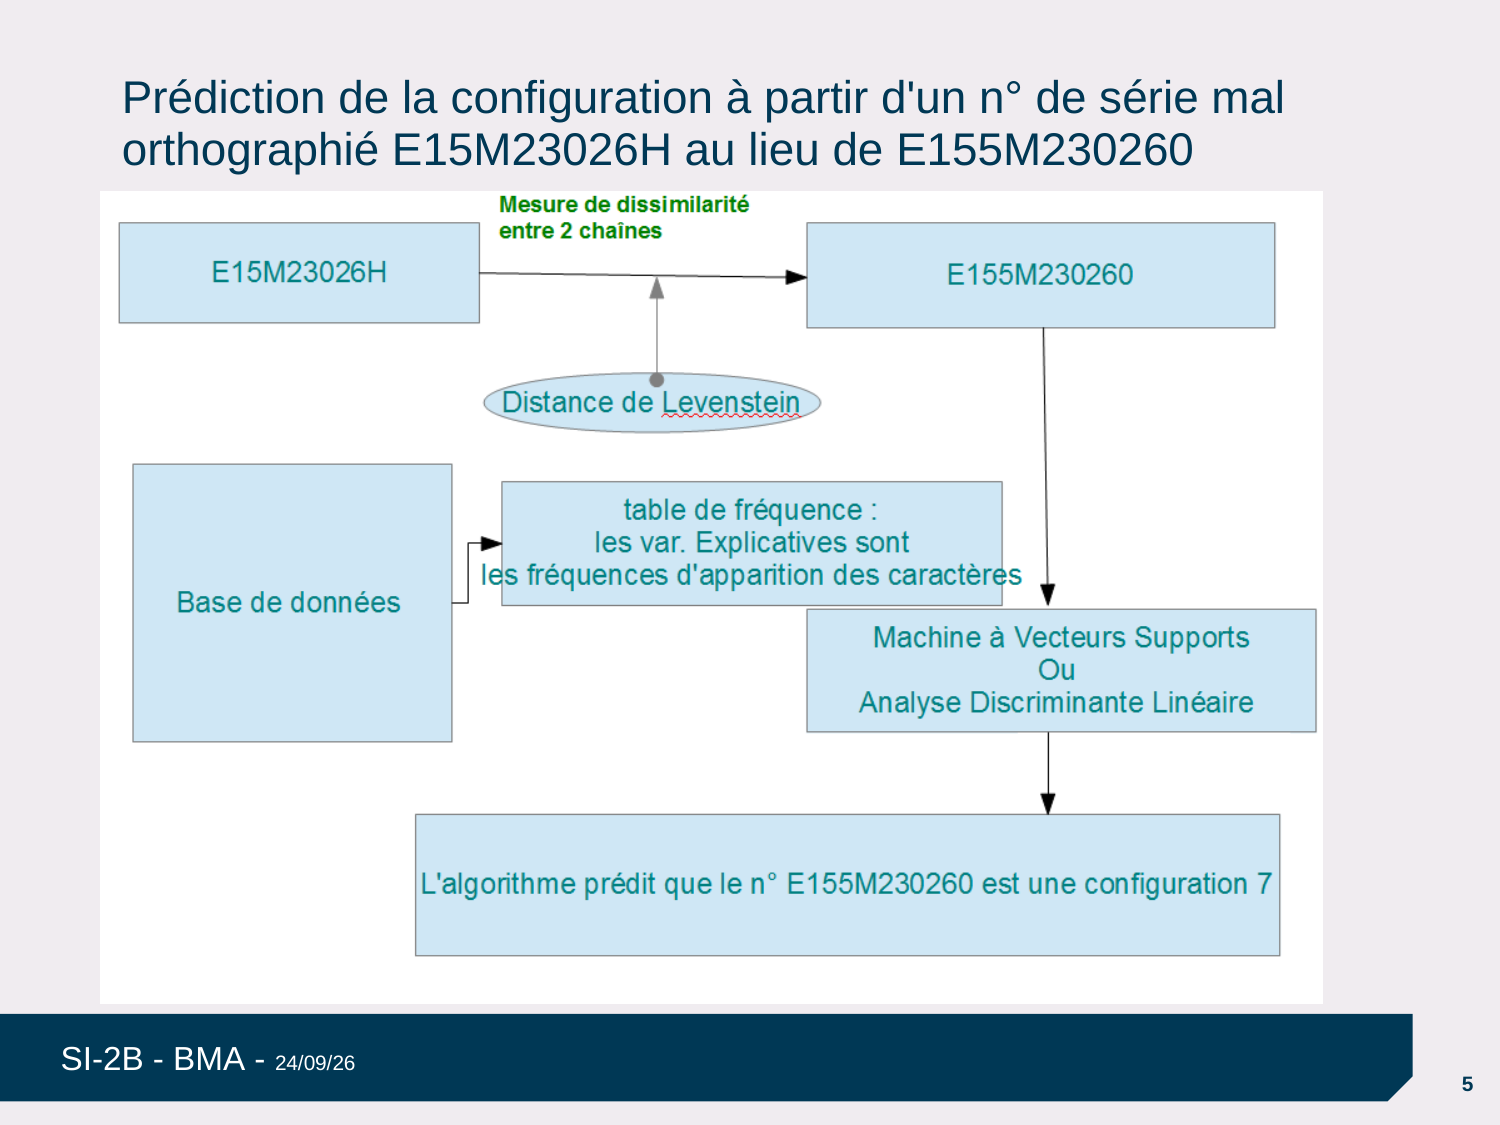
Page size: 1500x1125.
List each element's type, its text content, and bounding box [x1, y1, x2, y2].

picture [100, 191, 1323, 1004]
title Prédiction de la configuration à partir d'un n° de série mal orthographié E15M23026H au lieu de E155M230260 [121, 68, 1438, 180]
